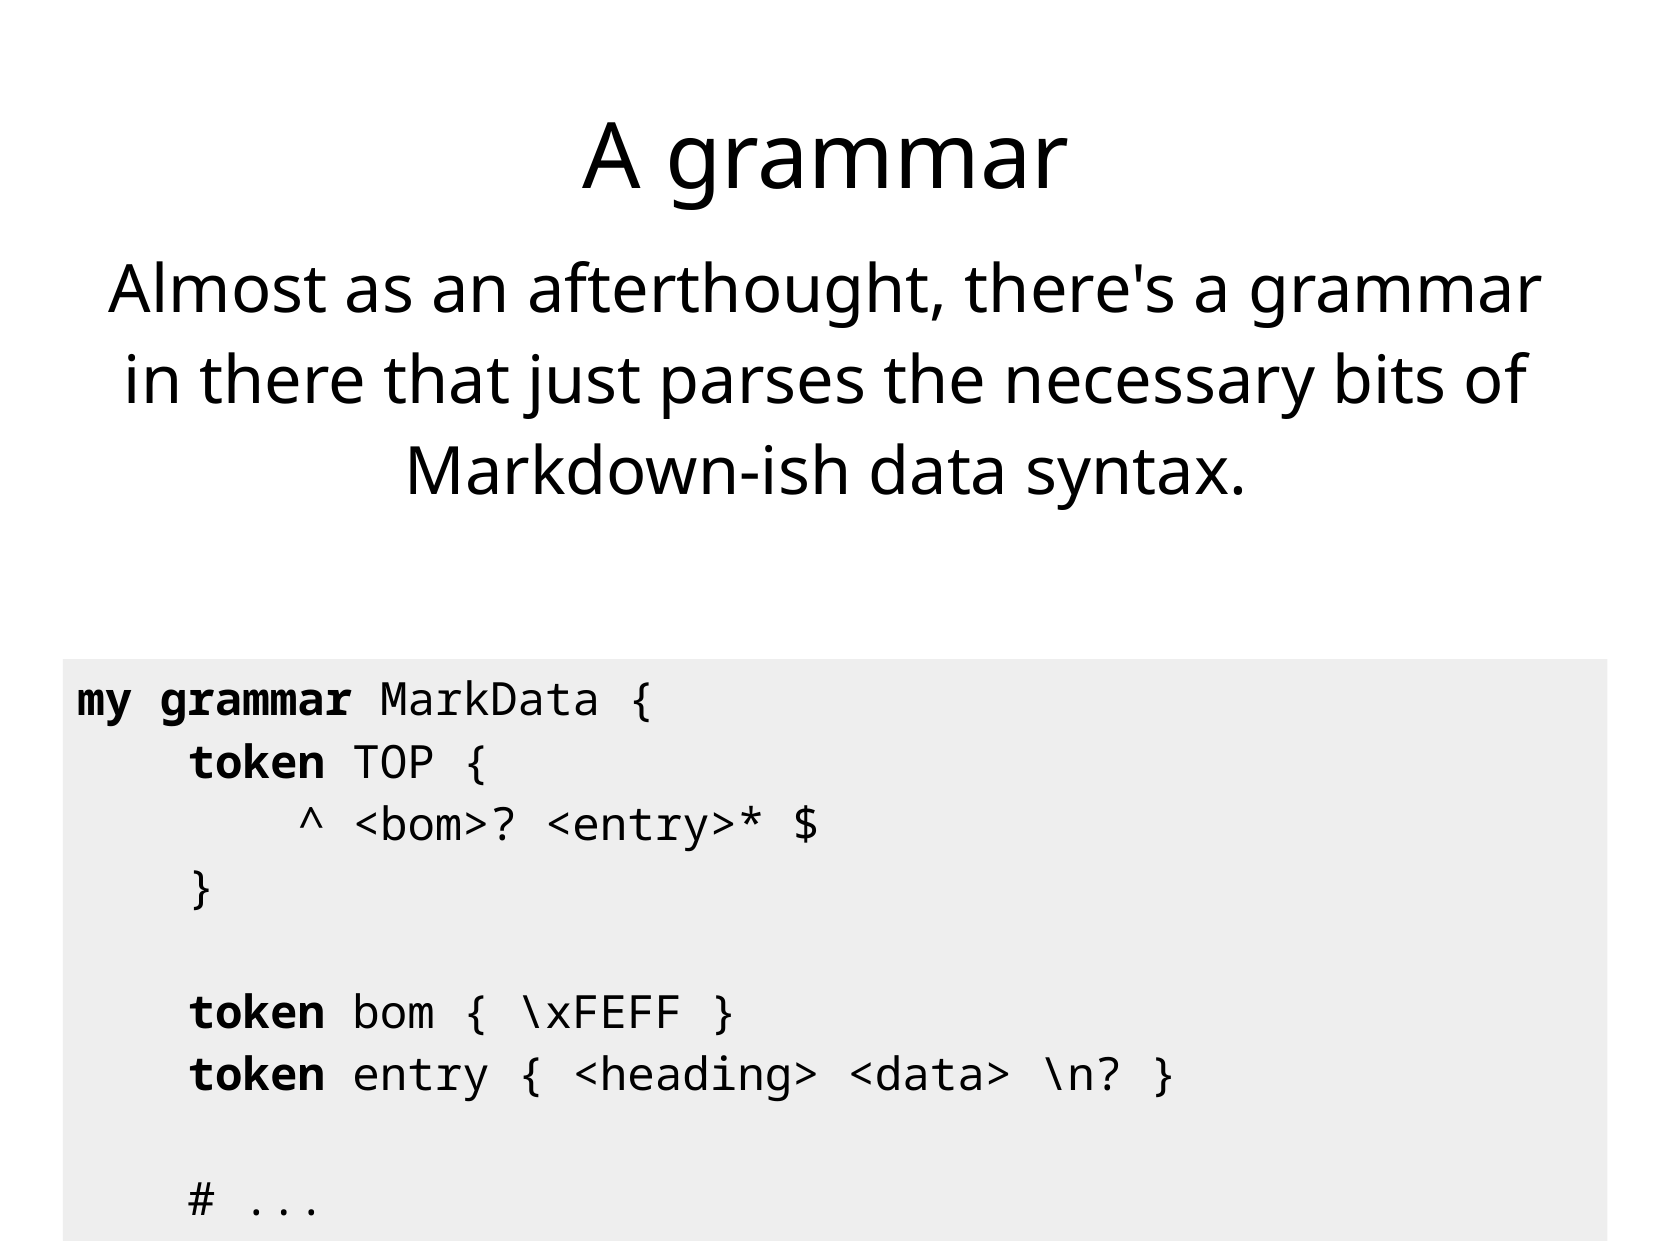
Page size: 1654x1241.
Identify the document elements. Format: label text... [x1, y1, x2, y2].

text_box my grammar MarkData { token TOP { ^ <bom>? <entry>* $ } token bom { \xFEFF } token entry { <heading> <data> \n? } # ... } [62, 659, 1608, 1134]
subtitle Almost as an afterthought, there's a grammar in there that just parses the necessary bits of Markdown-ish data syntax. [82, 290, 1571, 659]
title A grammar [82, 49, 1571, 257]
